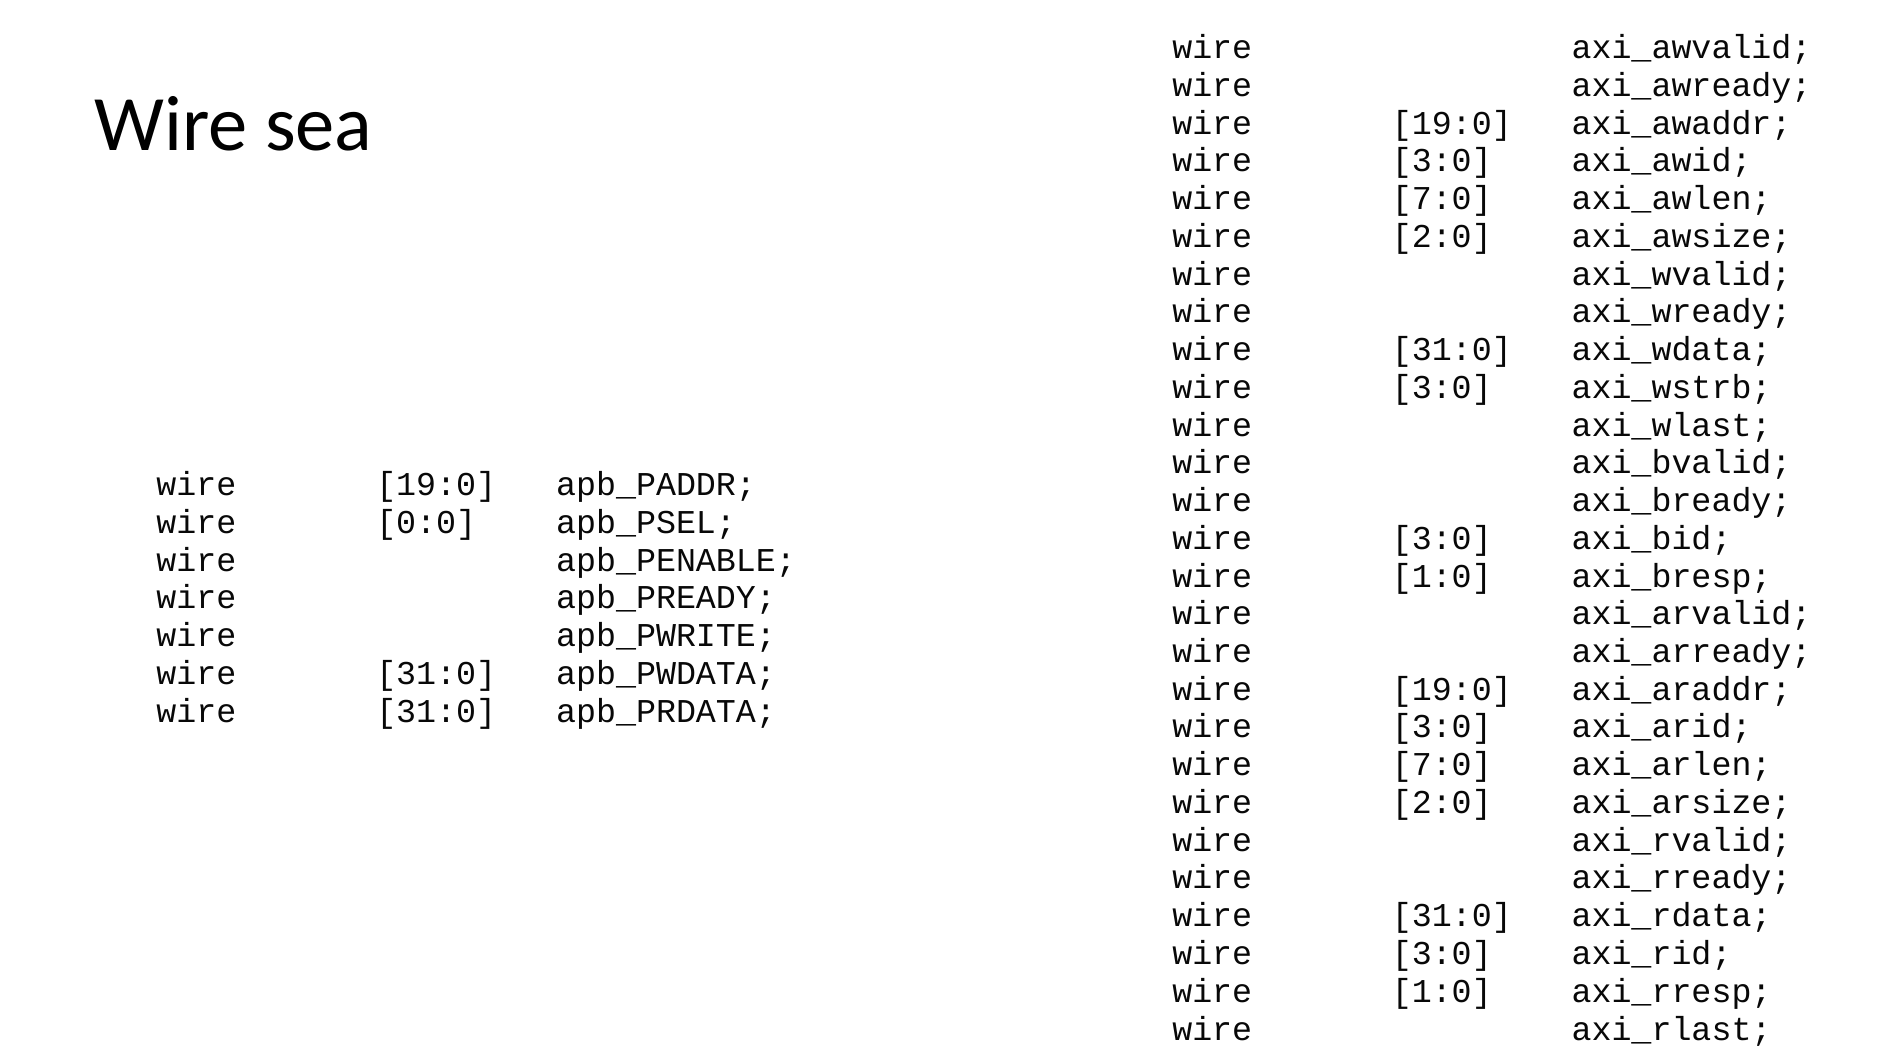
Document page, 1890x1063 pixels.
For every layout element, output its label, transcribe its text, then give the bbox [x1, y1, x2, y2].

text_box wire [19:0] apb_PADDR; wire [0:0] apb_PSEL; wire apb_PENABLE; wire apb_PREADY; wire apb_PWRITE; wire [31:0] apb_PWDATA; wire [31:0] apb_PRDATA; [141, 460, 827, 746]
title Wire sea [94, 42, 1157, 220]
text_box wire axi_awvalid; wire axi_awready; wire [19:0] axi_awaddr; wire [3:0] axi_awid; wire [7:0] axi_awlen; wire [2:0] axi_awsize; wire axi_wvalid; wire axi_wready; wire [31:0] axi_wdata; wire [3:0] axi_wstrb; wire axi_wlast; wire axi_bvalid; wire axi_bready; wire [3:0] axi_bid; wire [1:0] axi_bresp; wire axi_arvalid; wire axi_arready; wire [19:0] axi_araddr; wire [3:0] axi_arid; wire [7:0] axi_arlen; wire [2:0] axi_arsize; wire axi_rvalid; wire axi_rready; wire [31:0] axi_rdata; wire [3:0] axi_rid; wire [1:0] axi_rresp; wire axi_rlast; [1157, 23, 1890, 1063]
